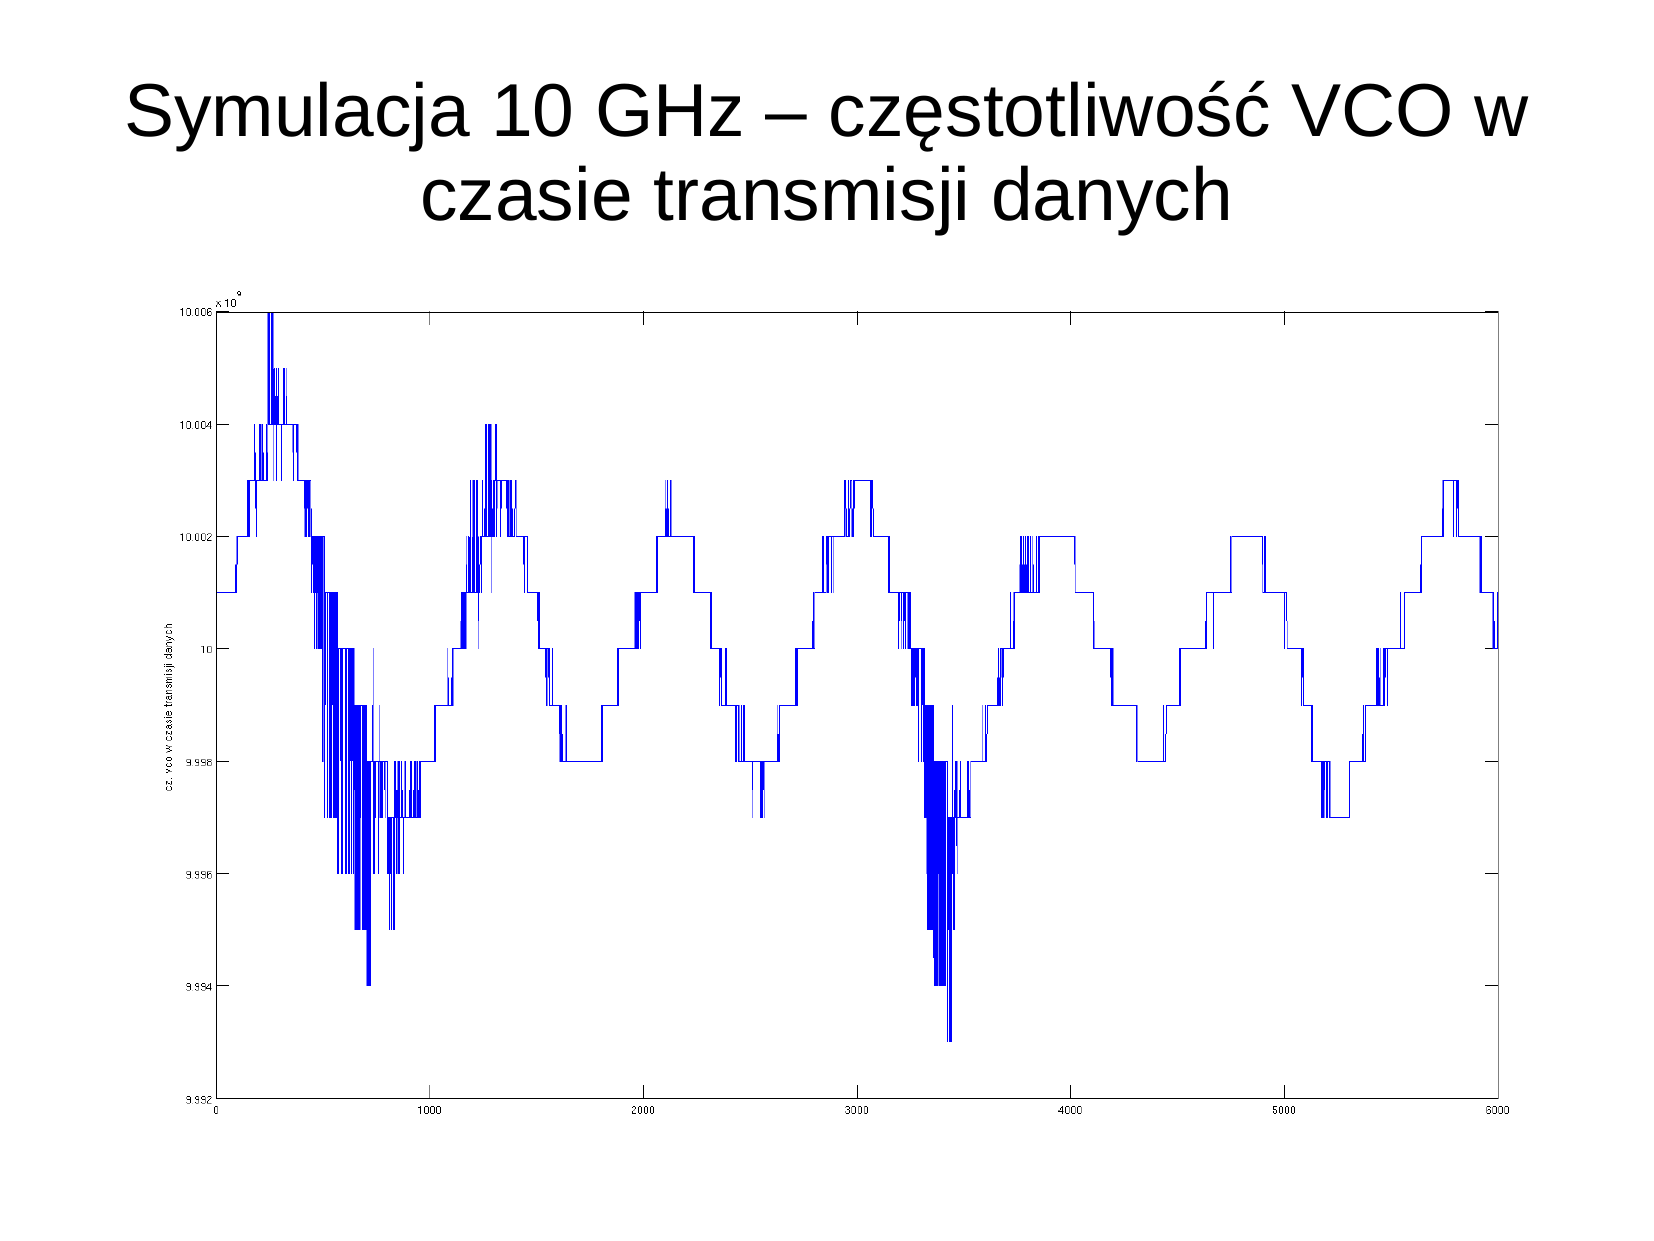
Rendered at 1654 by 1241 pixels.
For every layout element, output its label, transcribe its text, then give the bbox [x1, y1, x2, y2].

picture [0, 239, 1654, 1204]
title Symulacja 10 GHz – częstotliwość VCO w czasie transmisji danych [82, 49, 1571, 239]
